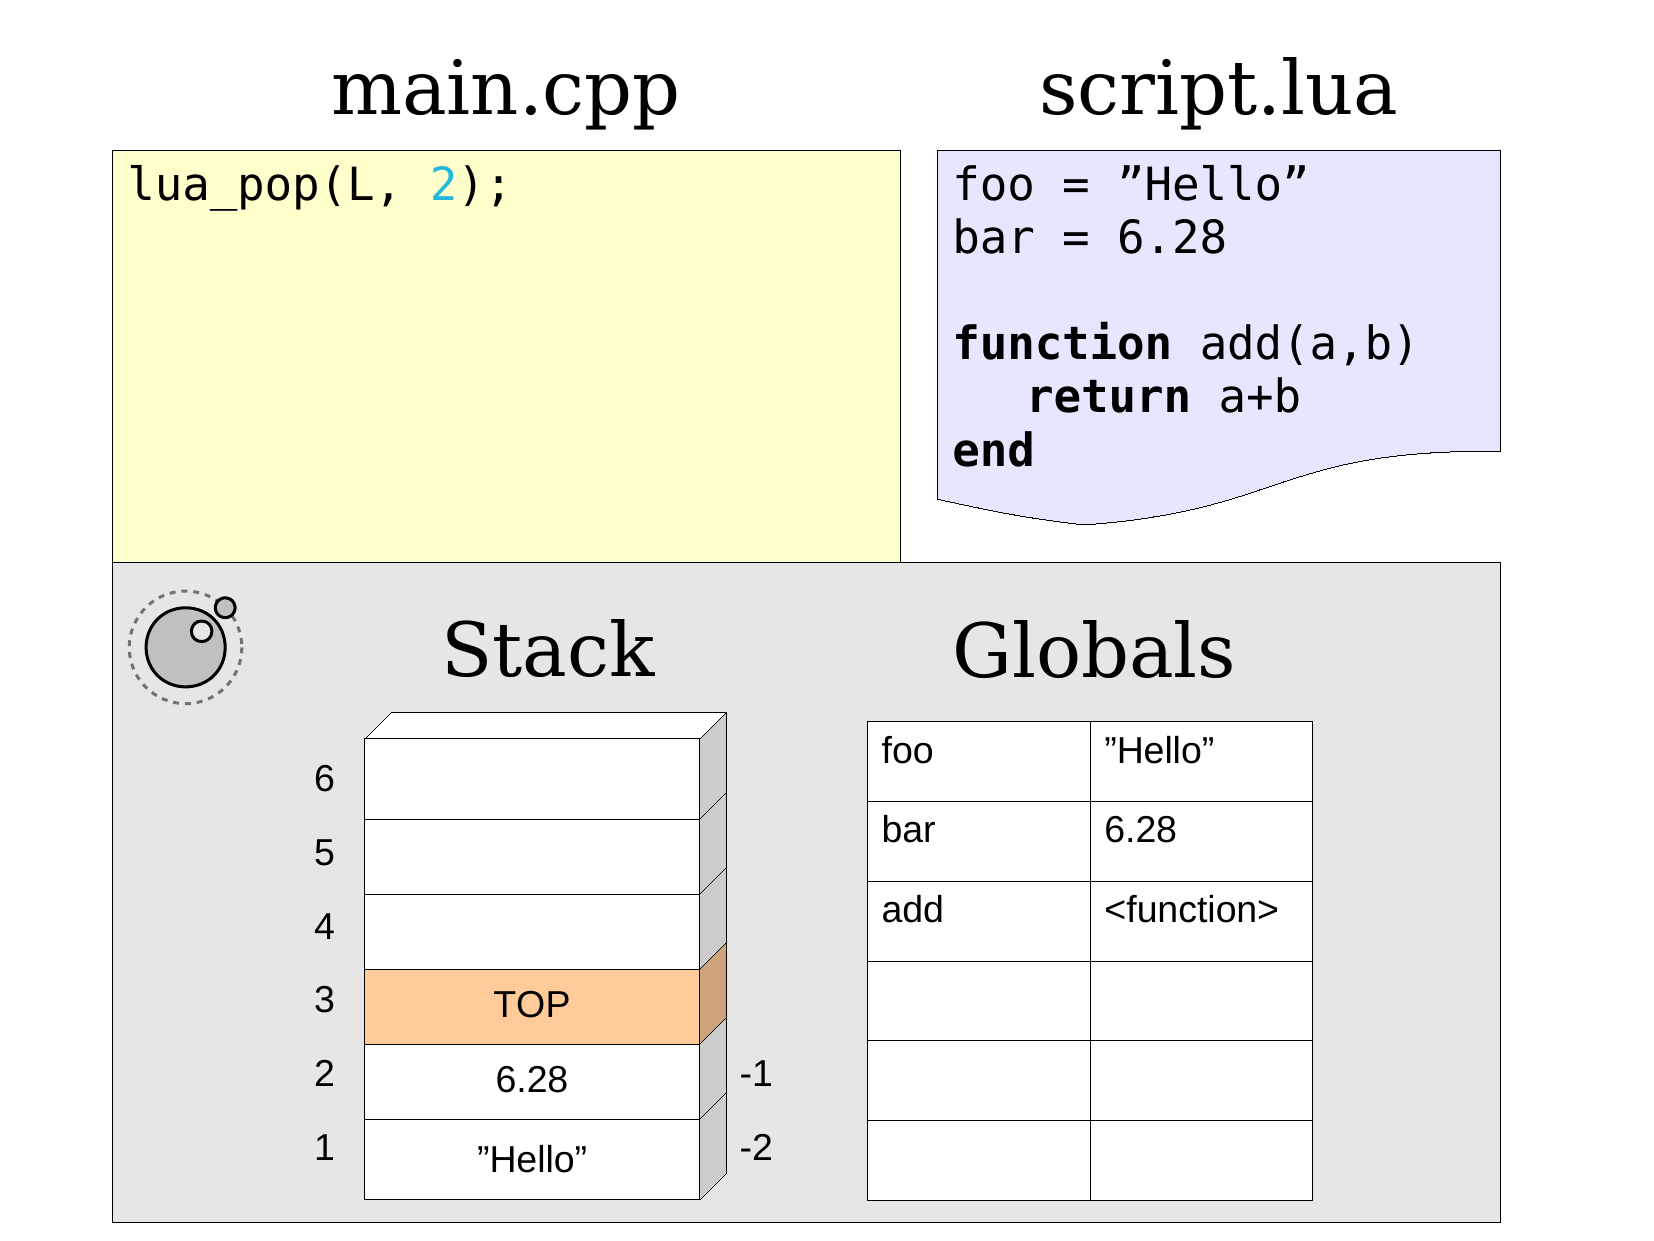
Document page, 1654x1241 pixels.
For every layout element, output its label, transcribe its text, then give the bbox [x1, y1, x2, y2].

table_cell 4 [300, 898, 364, 971]
table_cell [1091, 1041, 1312, 1120]
text_box Stack [426, 599, 670, 702]
table_cell [1091, 962, 1312, 1040]
text_box lua_pop(L, 2); [112, 150, 901, 563]
table_cell [868, 1121, 1090, 1200]
table_cell [868, 962, 1090, 1040]
table_cell 1 [300, 1119, 364, 1192]
text_box foo = ”Hello” bar = 6.28 function add(a,b) return a+b end [937, 150, 1501, 525]
table_cell [1091, 1121, 1312, 1200]
table_cell 5 [300, 825, 364, 897]
text_box script.lua [937, 37, 1501, 140]
text_box Globals [937, 600, 1252, 713]
table_header [727, 751, 787, 824]
table_cell 6.28 [1091, 802, 1312, 881]
table_cell 3 [300, 972, 364, 1045]
text_box main.cpp [112, 37, 901, 140]
text_box TOP [364, 970, 699, 1045]
table_header ”Hello” [1091, 722, 1312, 801]
table_cell bar [868, 802, 1090, 881]
table_cell add [868, 882, 1090, 961]
table_header foo [868, 722, 1090, 801]
text_box ”Hello” [364, 1120, 699, 1200]
table_cell -1 [727, 1046, 787, 1118]
table_cell -2 [709, 1119, 787, 1192]
table_cell [727, 972, 787, 1045]
table_cell [727, 825, 787, 897]
text_box 6.28 [364, 1045, 699, 1120]
table_cell [727, 898, 787, 971]
table_cell [868, 1041, 1090, 1120]
table_cell <function> [1091, 882, 1312, 961]
text_box [112, 562, 1501, 1223]
table_cell 2 [300, 1046, 364, 1118]
table_header 6 [300, 751, 364, 824]
